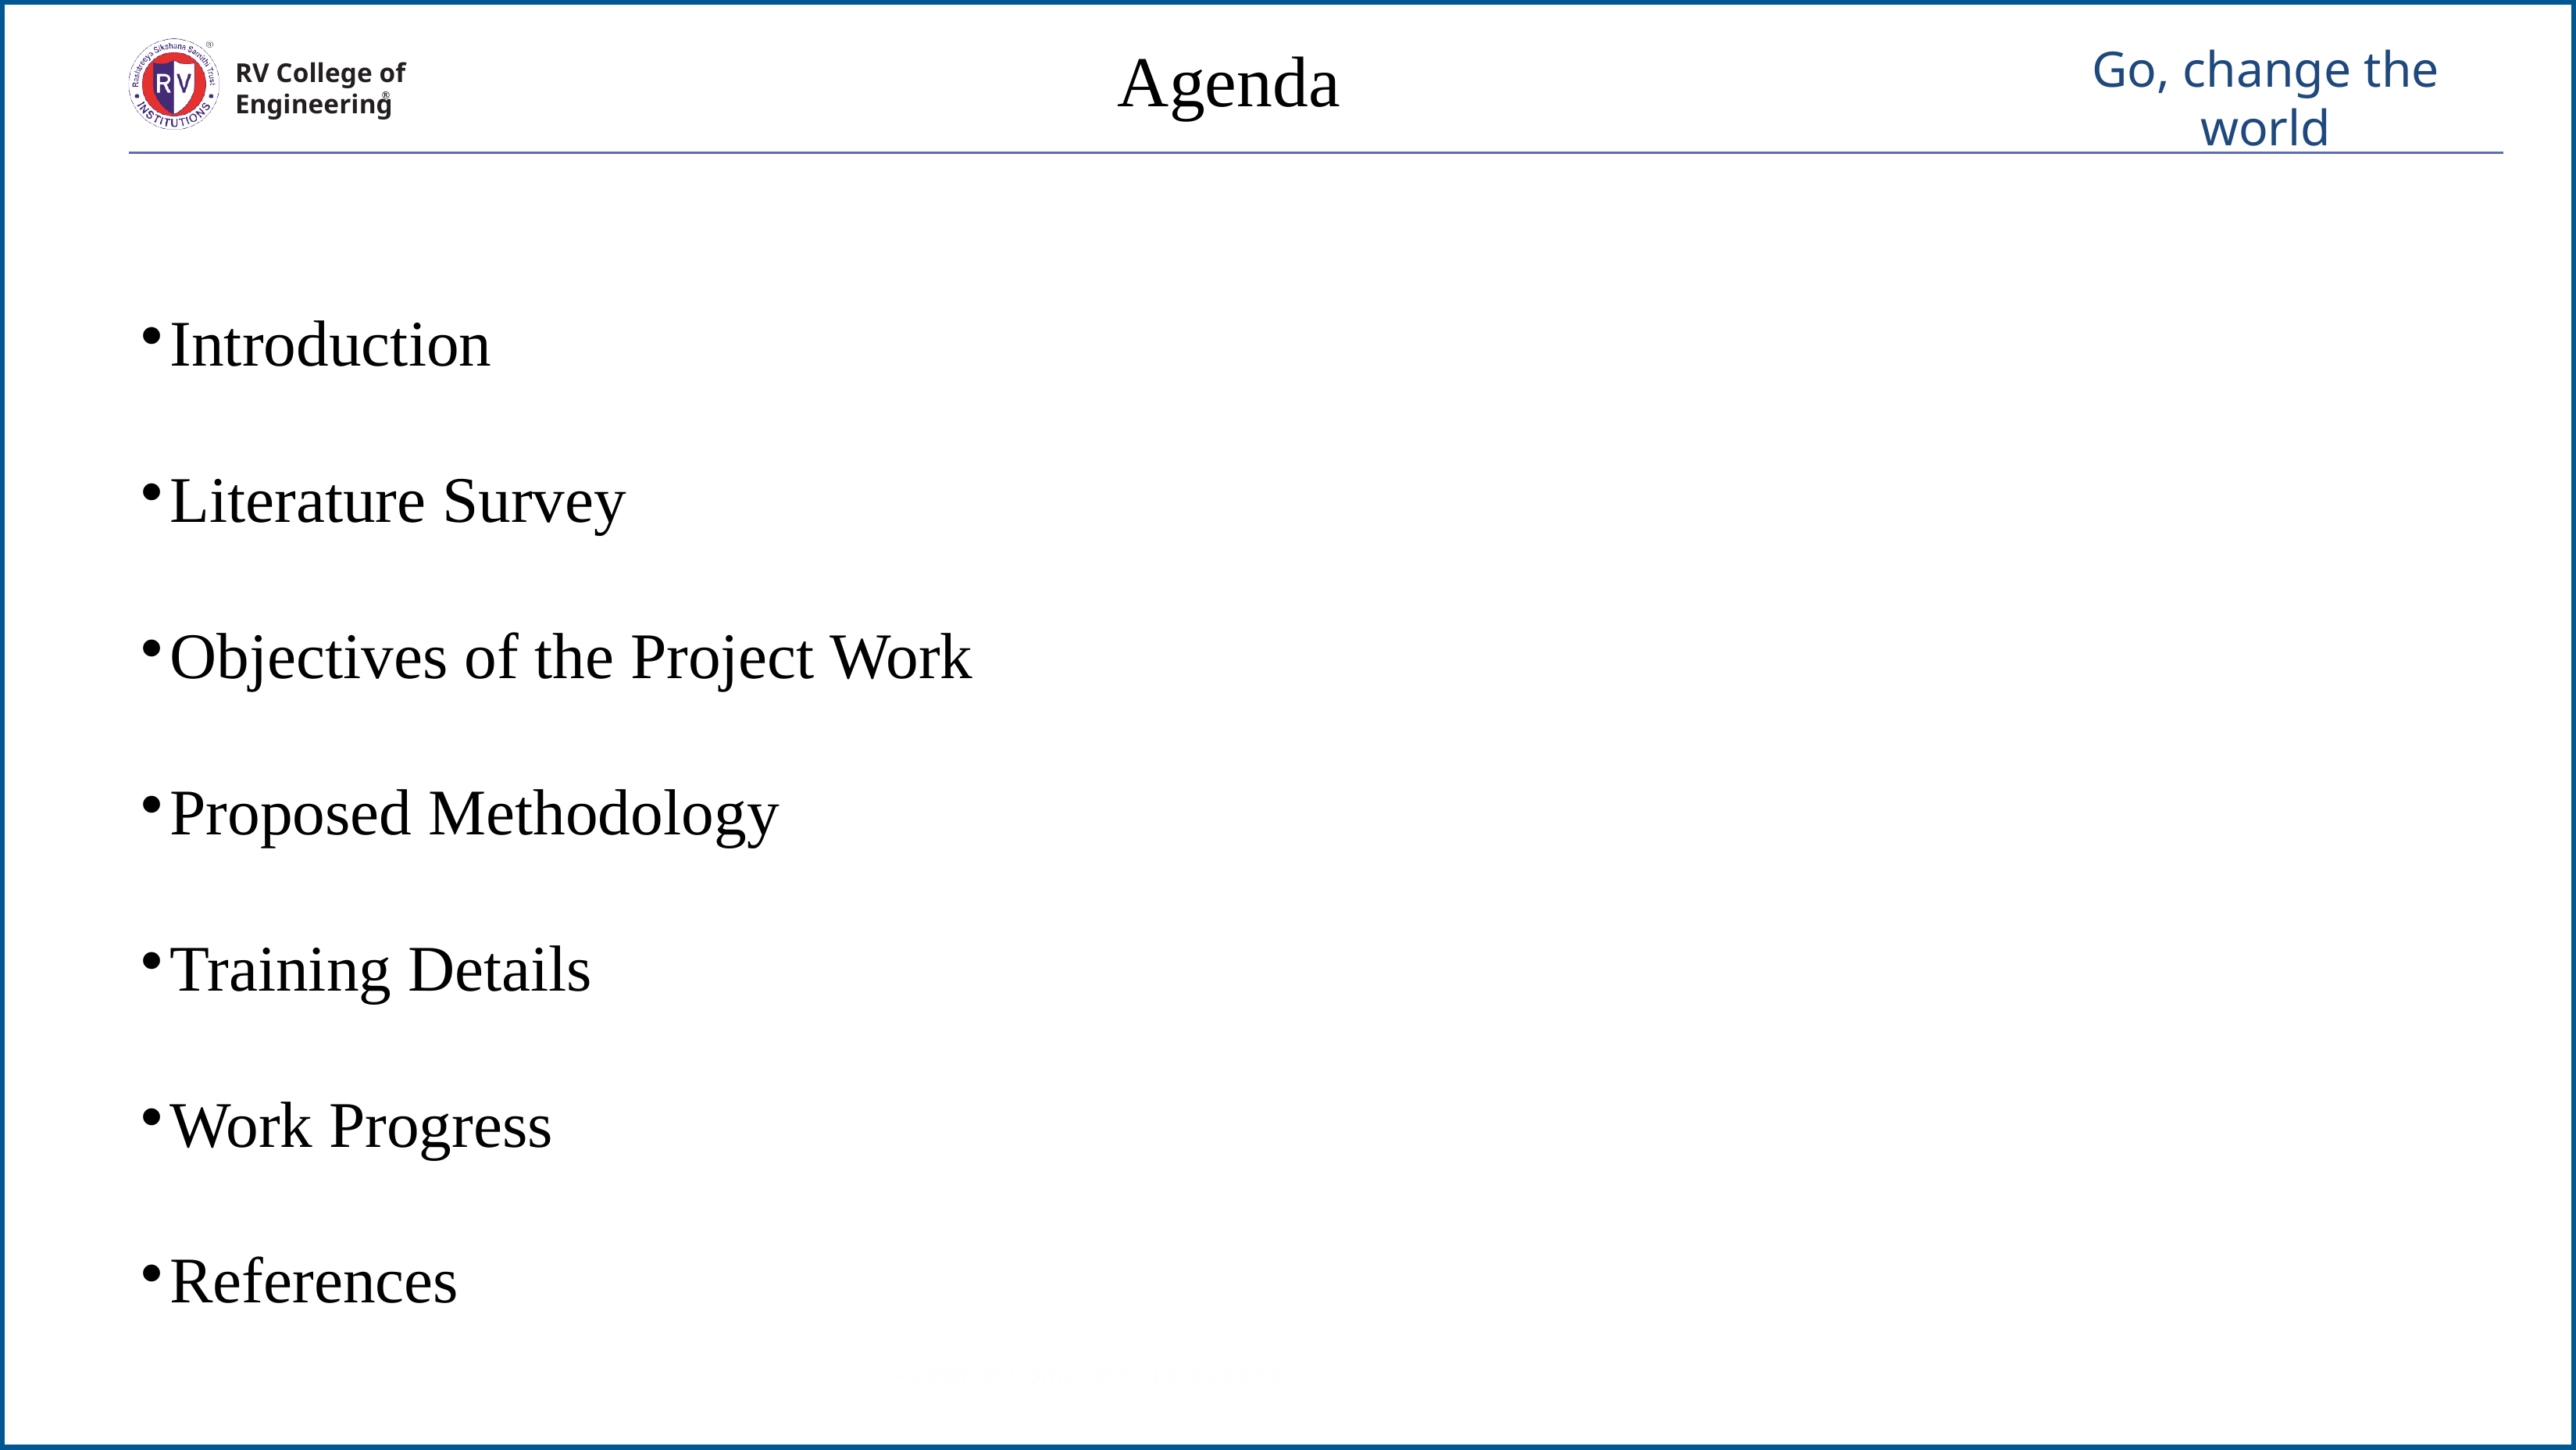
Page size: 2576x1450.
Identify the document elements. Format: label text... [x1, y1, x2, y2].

text_box Agenda [648, 37, 1811, 120]
text_box [0, 0, 2576, 1450]
text_box Agenda [1177, 106, 1198, 119]
text_box Introduction Literature Survey Objectives of the Project Work Proposed Methodology Training Details Work Progress References [129, 216, 2503, 1323]
text_box RV College of Engineering [233, 55, 439, 119]
title Go, change the world [2029, 38, 2502, 139]
text_box Agenda [1179, 75, 1193, 92]
